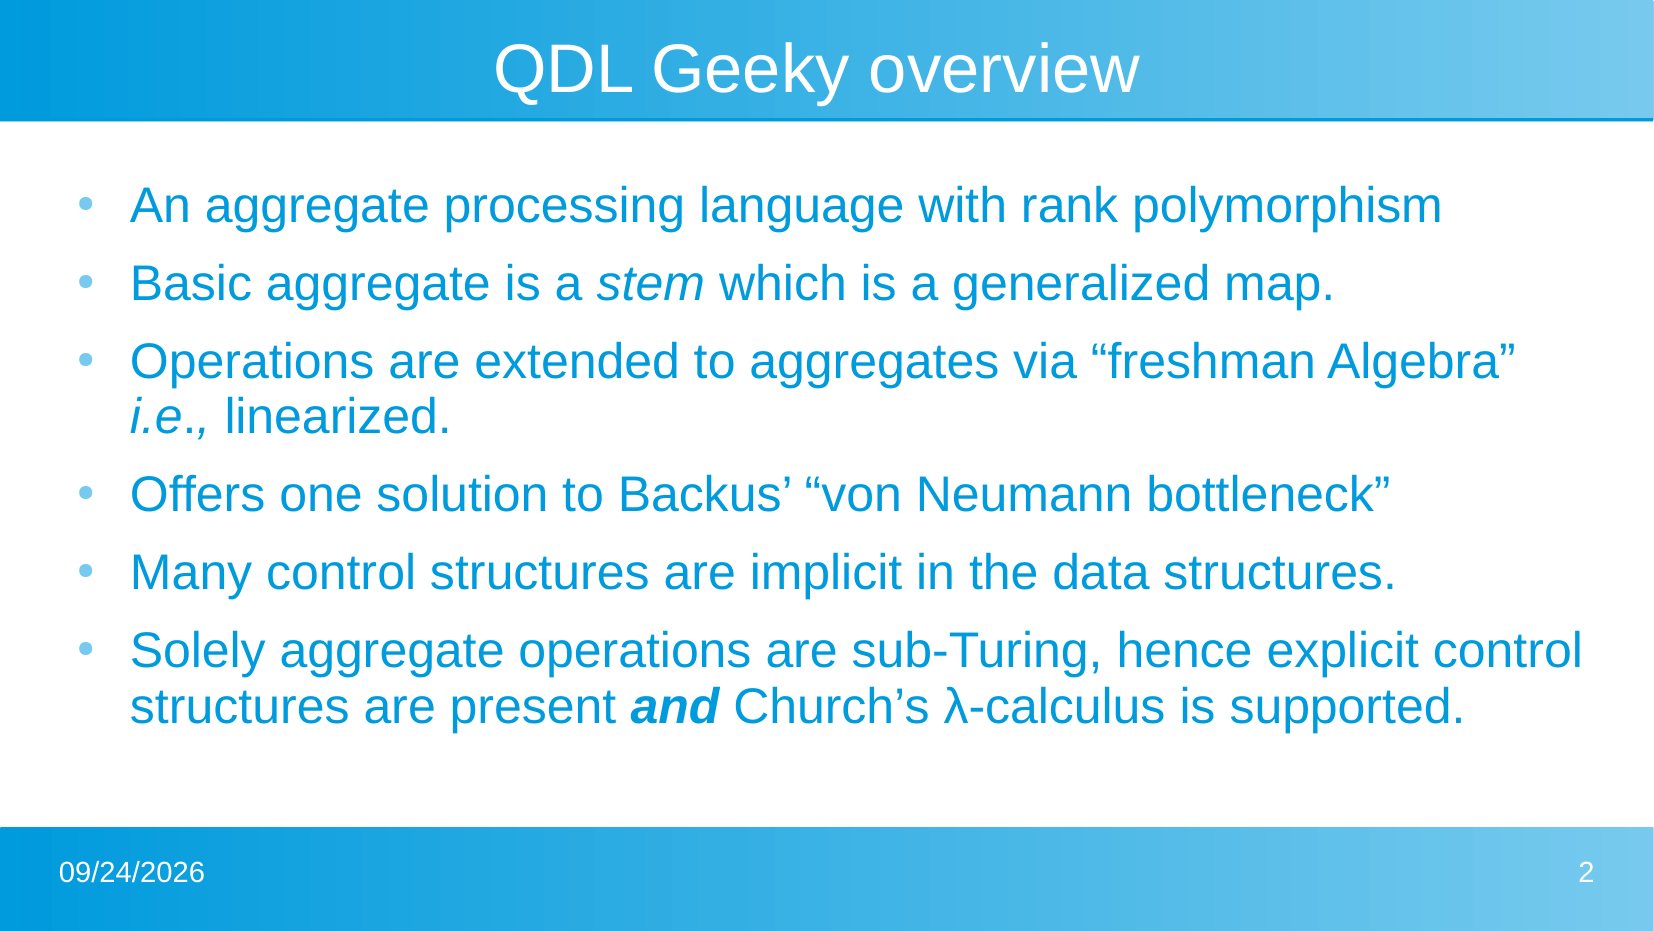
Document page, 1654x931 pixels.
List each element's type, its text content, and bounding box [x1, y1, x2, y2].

title QDL Geeky overview [59, 29, 1595, 108]
list An aggregate processing language with rank polymorphism Basic aggregate is a stem which is a generalized map. Operations are extended to aggregates via “freshman Algebra” i.e., linearized. Offers one solution to Backus’ “von Neumann bottleneck” Many control structures are implicit in the data structures. Solely aggregate operations are sub-Turing, hence explicit control structures are present and Church’s λ-calculus is supported. [59, 177, 1595, 768]
